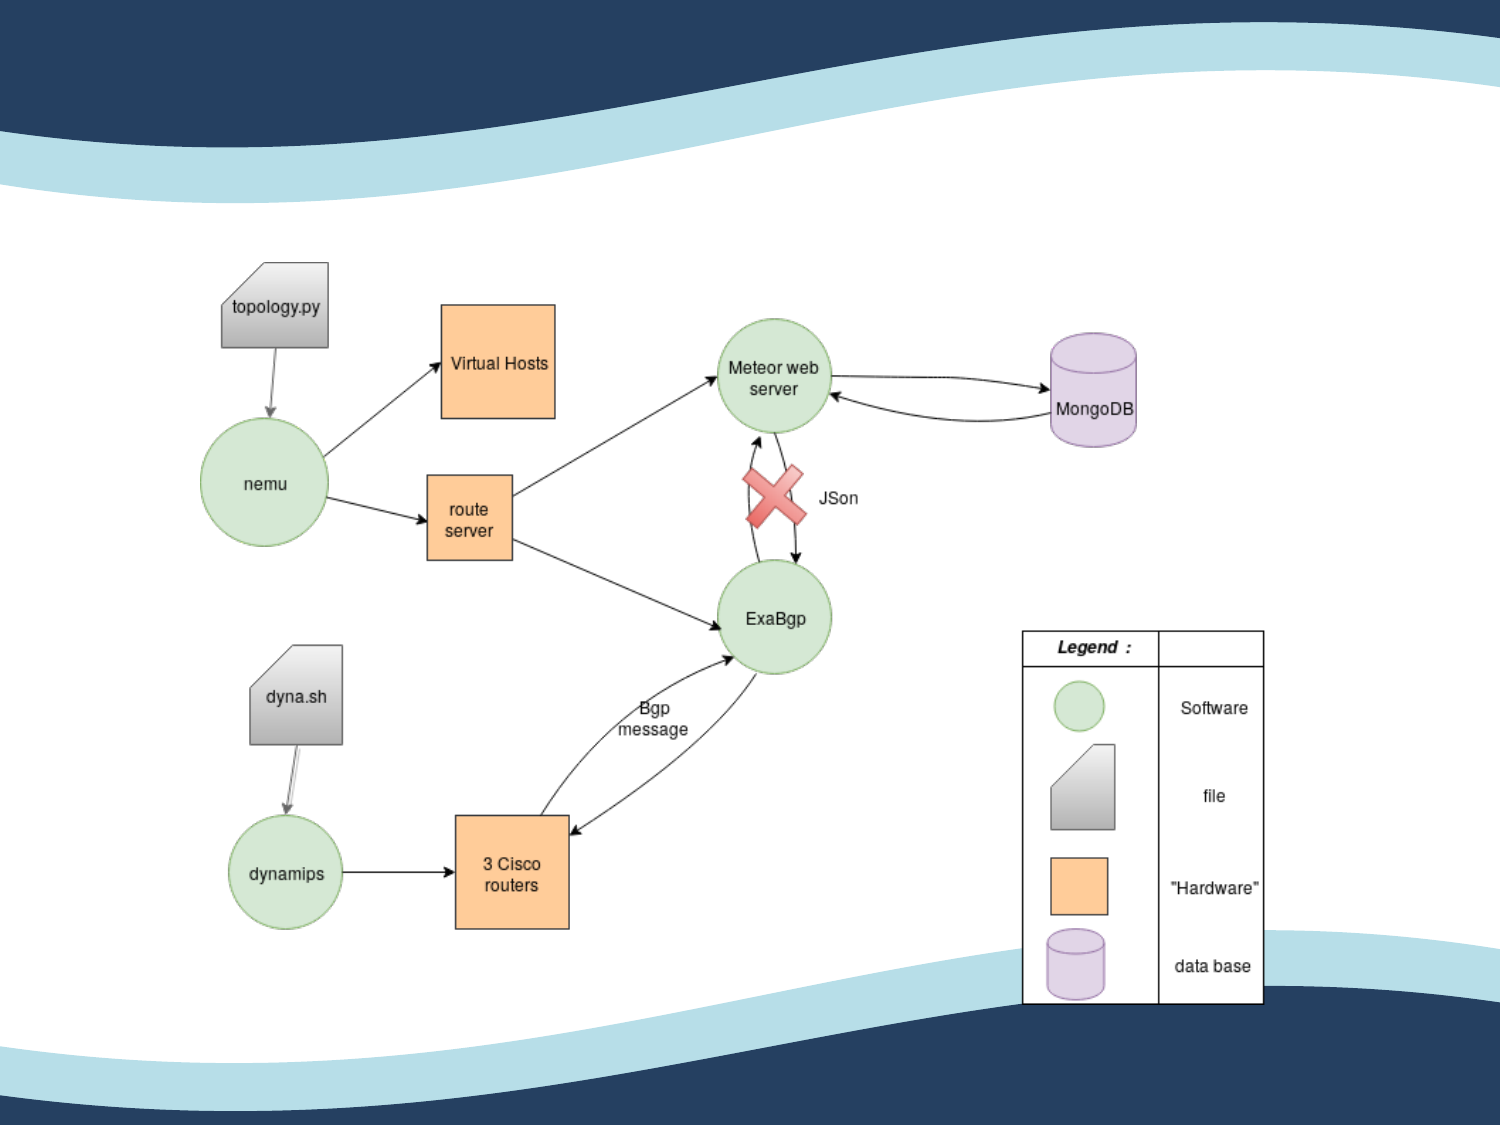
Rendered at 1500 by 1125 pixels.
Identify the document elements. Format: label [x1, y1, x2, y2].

picture [200, 262, 1300, 1005]
